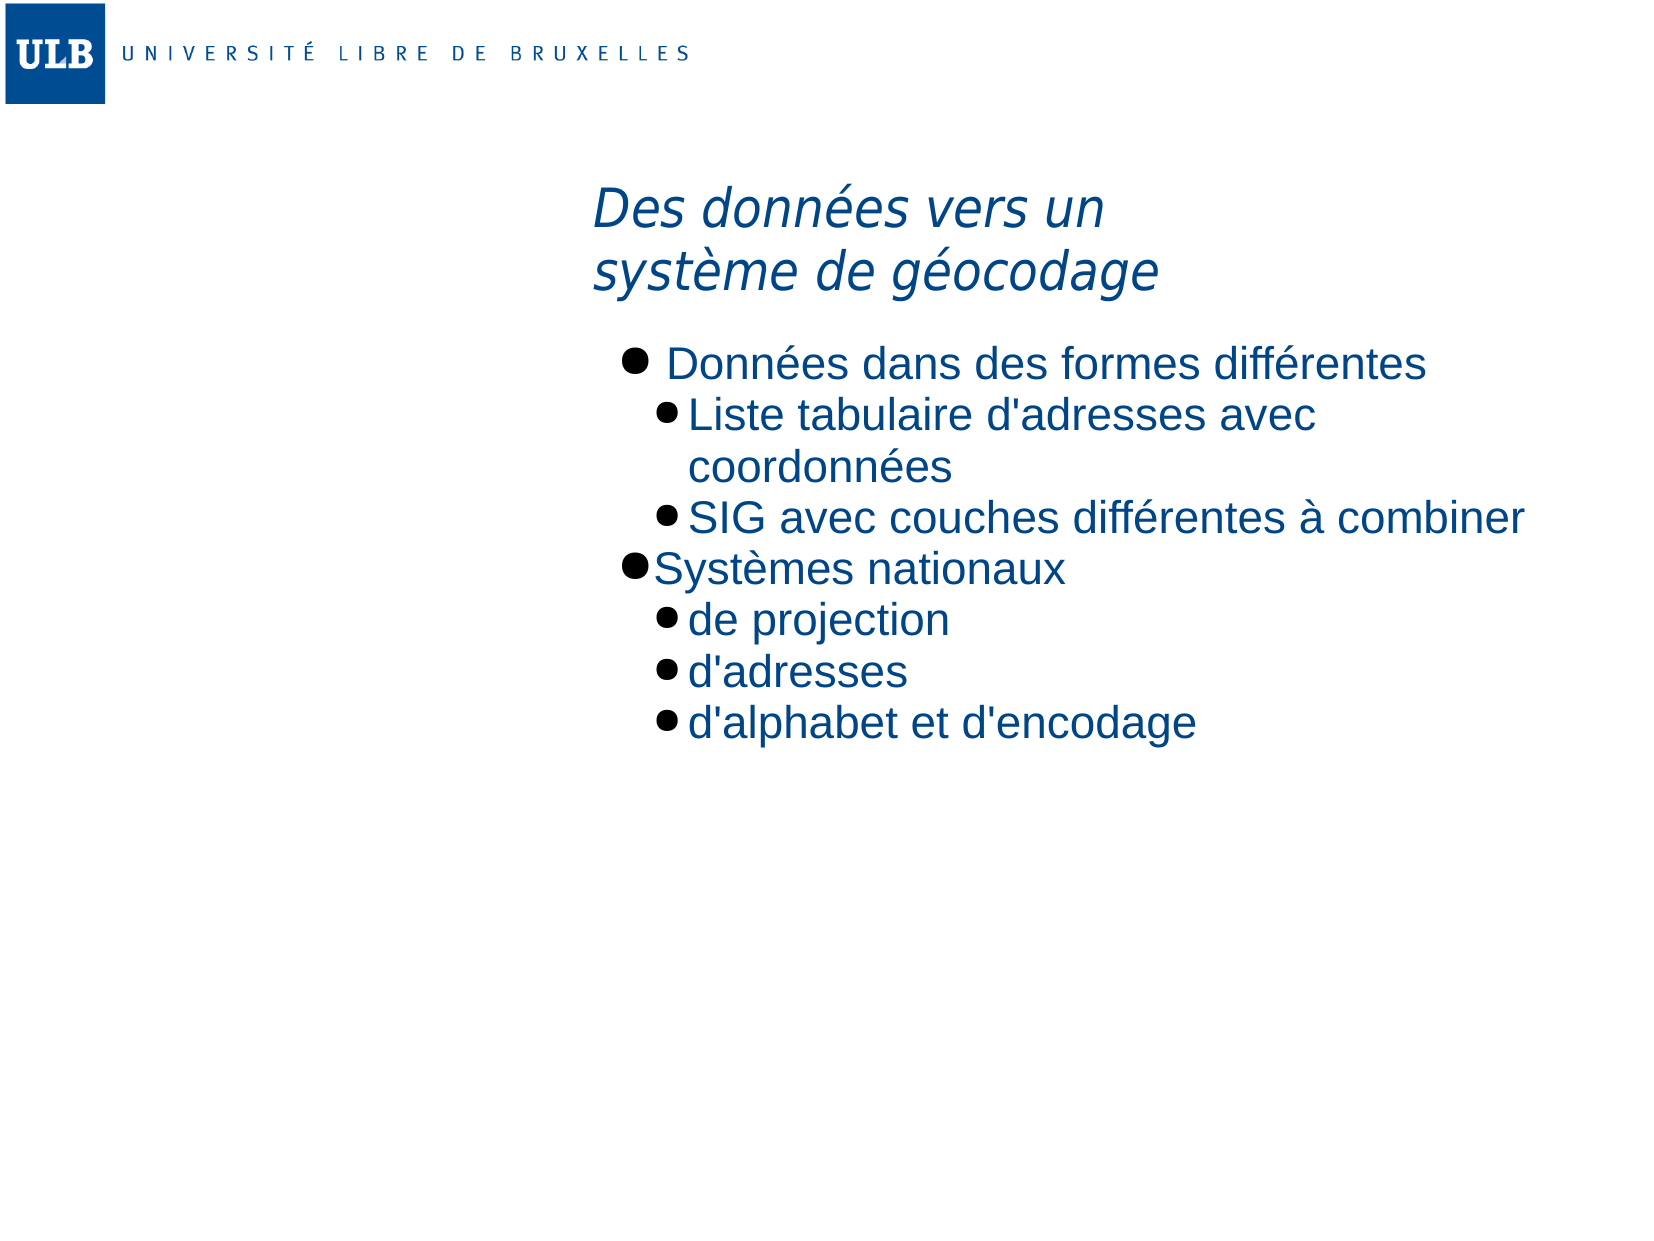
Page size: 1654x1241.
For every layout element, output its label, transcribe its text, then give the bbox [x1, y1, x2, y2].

text_box Données dans des formes différentes Liste tabulaire d'adresses avec coordonnées SIG avec couches différentes à combiner Systèmes nationaux de projection d'adresses d'alphabet et d'encodage [602, 330, 1548, 756]
text_box Des données vers un système de géocodage [578, 170, 1264, 312]
picture [0, 0, 700, 107]
